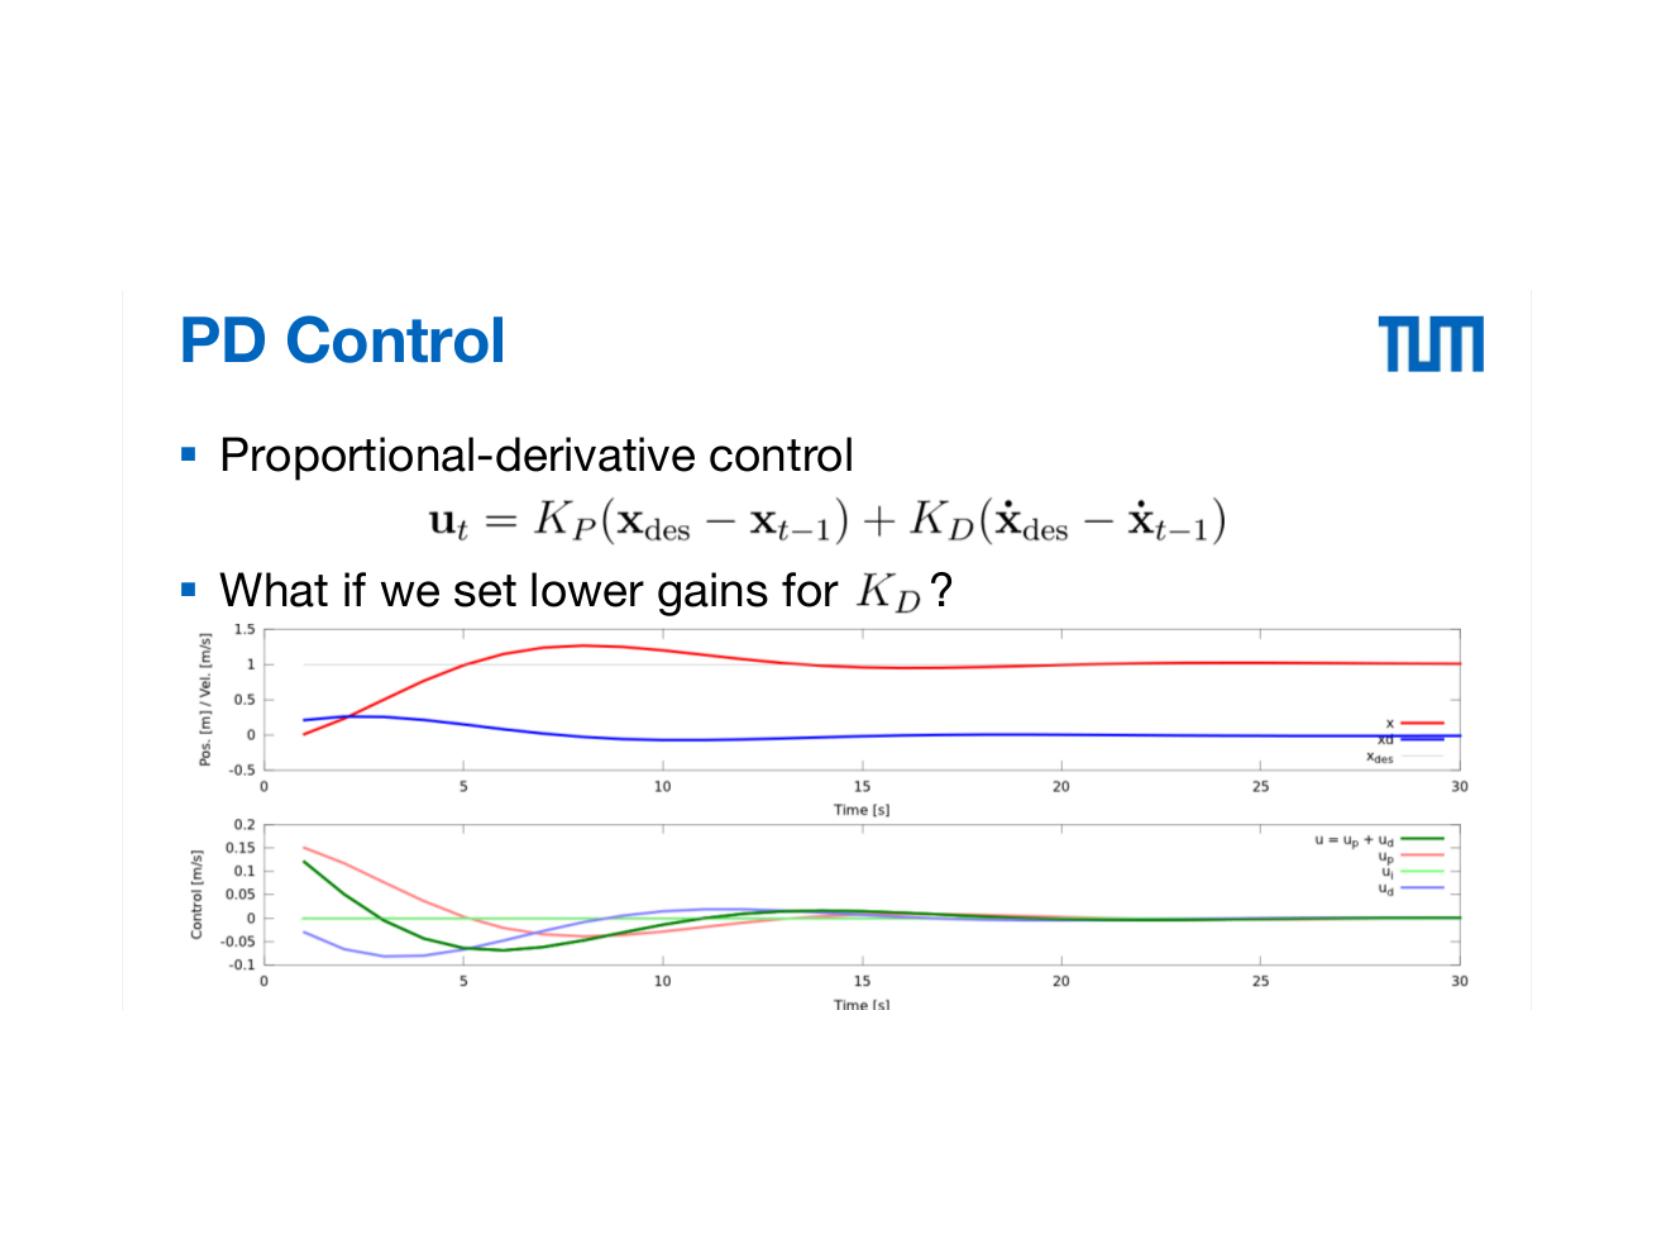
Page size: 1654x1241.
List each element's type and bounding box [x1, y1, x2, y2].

picture [122, 290, 1532, 1010]
